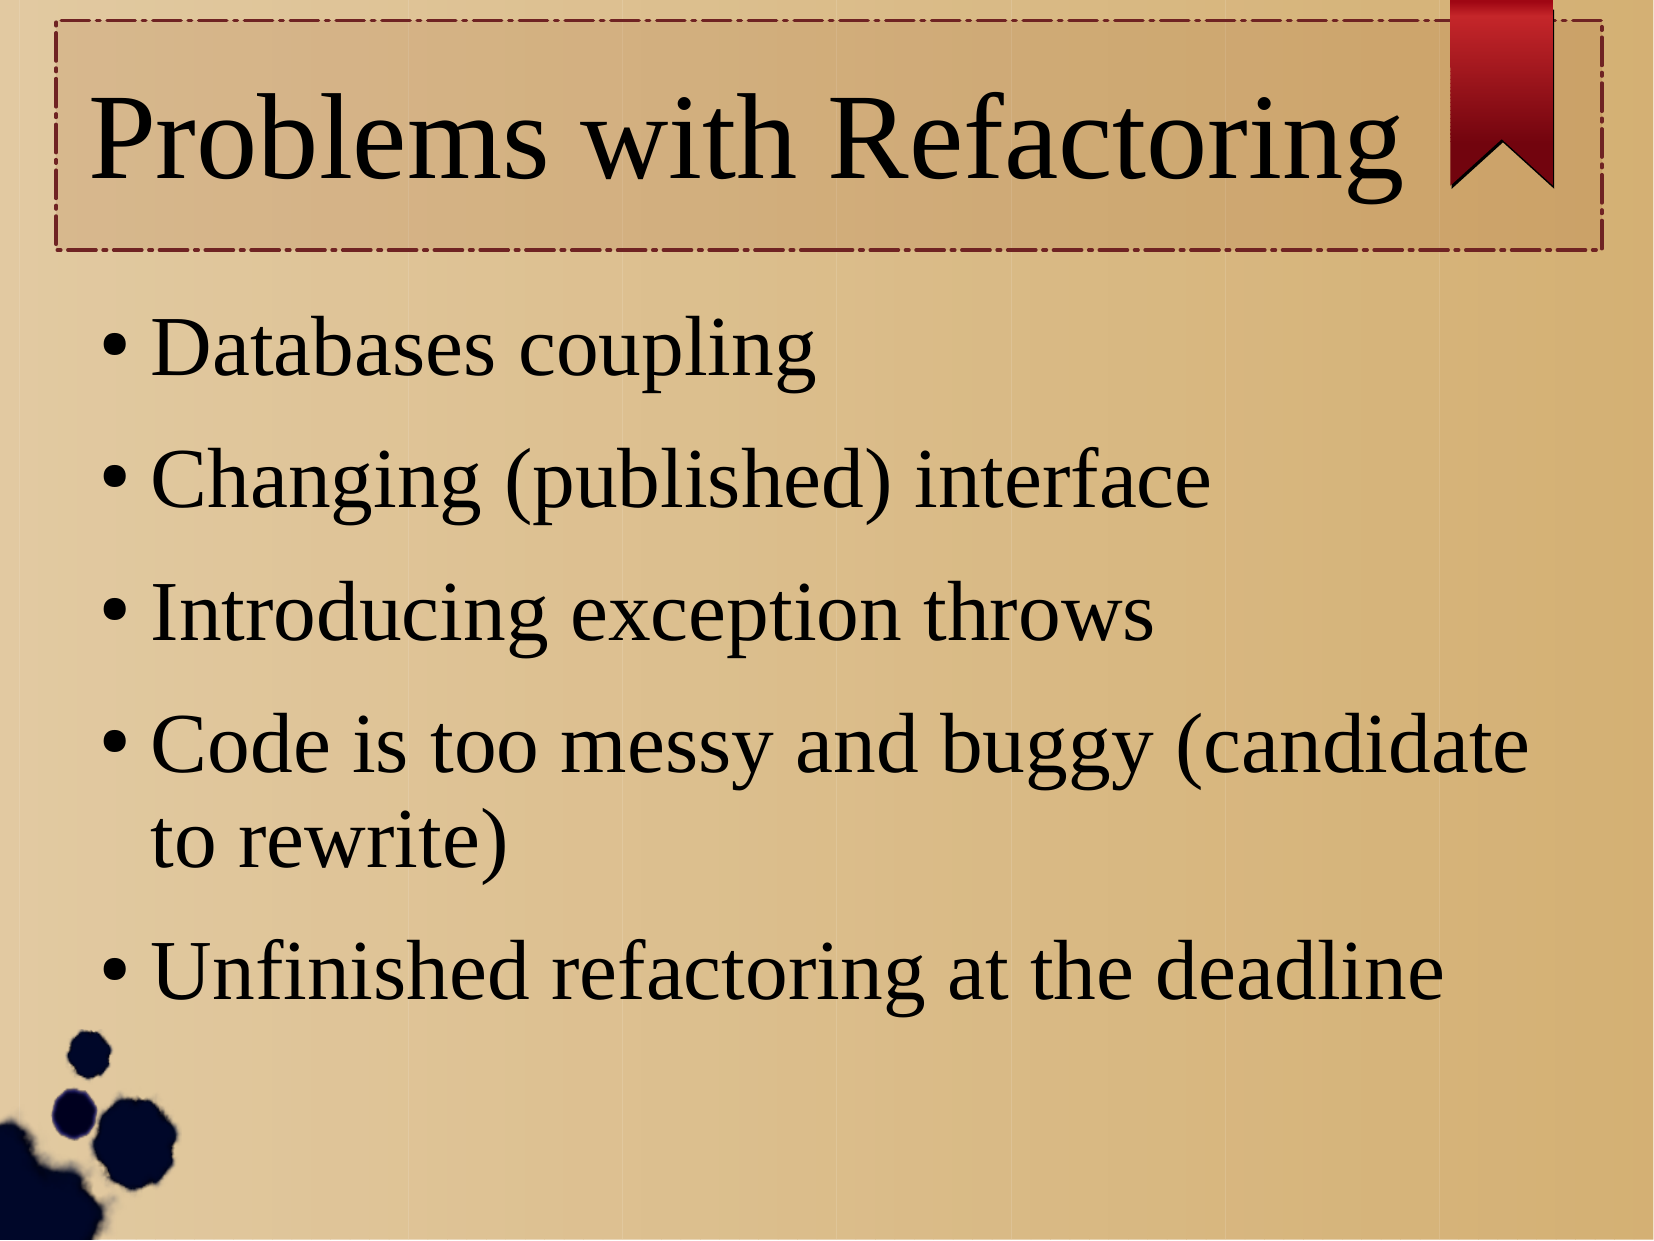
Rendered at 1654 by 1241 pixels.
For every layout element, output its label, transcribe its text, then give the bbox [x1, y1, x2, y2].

list Databases coupling Changing (published) interface Introducing exception throws Code is too messy and buggy (candidate to rewrite) Unfinished refactoring at the deadline [82, 299, 1571, 1019]
title Problems with Refactoring [82, 47, 1412, 229]
